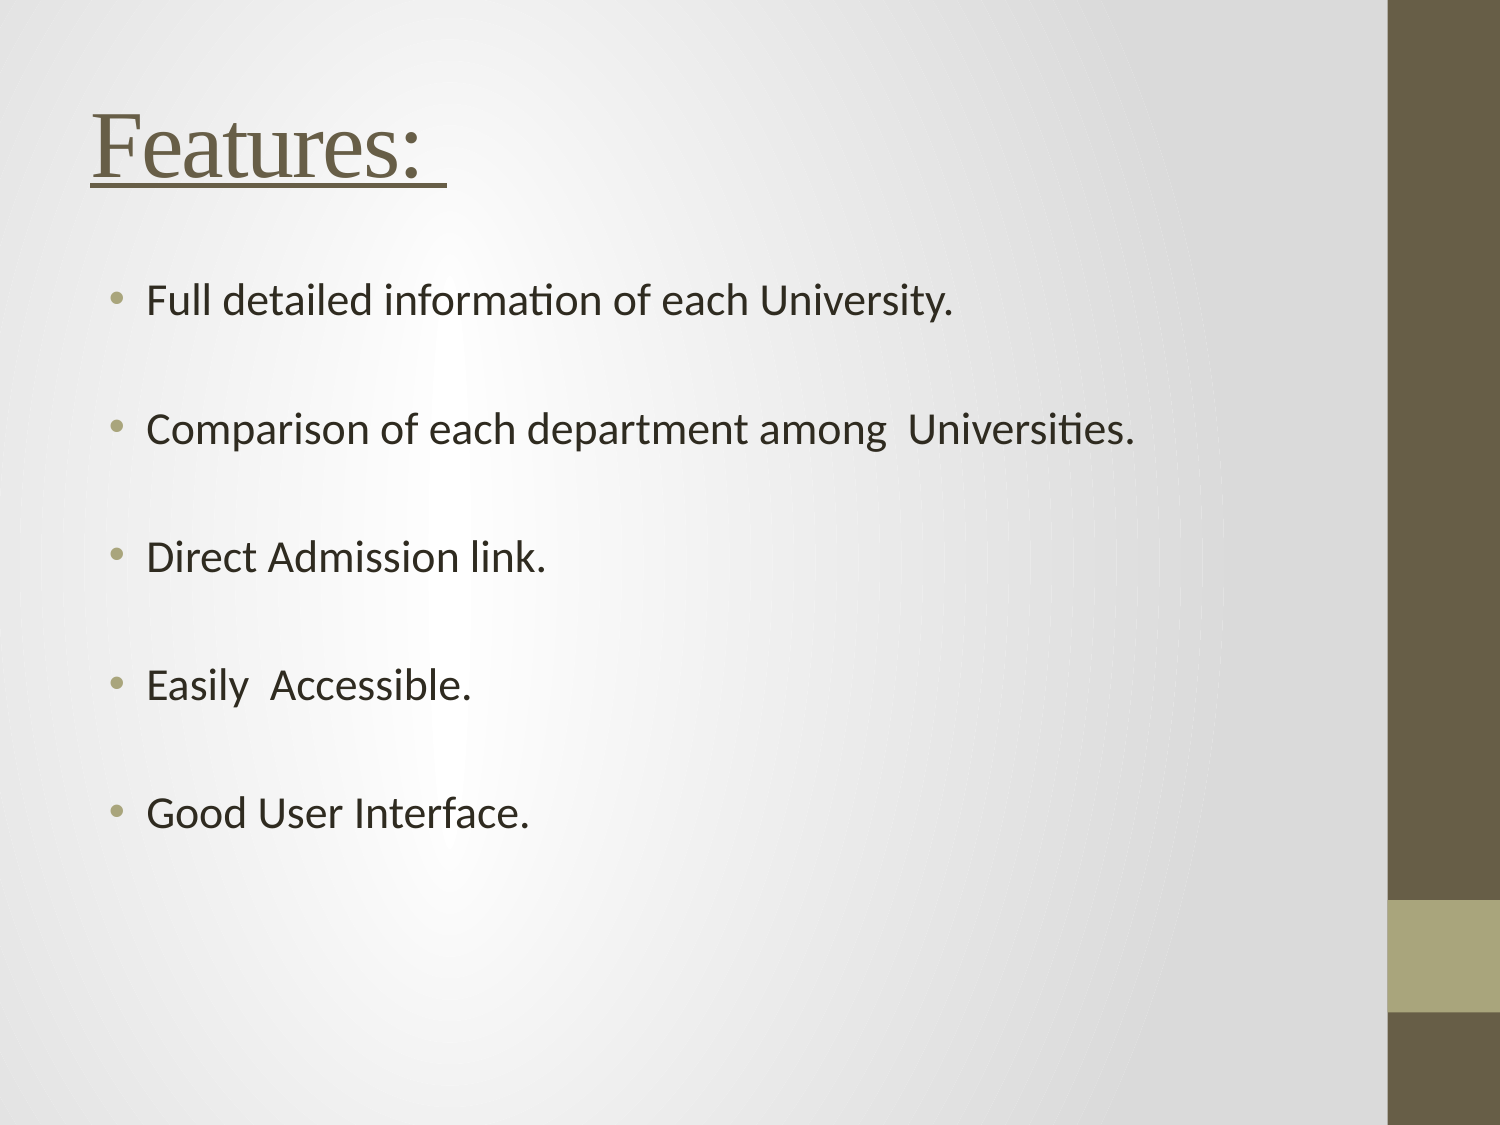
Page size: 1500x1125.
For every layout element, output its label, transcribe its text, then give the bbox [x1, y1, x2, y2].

title Features: [75, 45, 1325, 233]
list Full detailed information of each University. Comparison of each department among Universities. Direct Admission link. Easily Accessible. Good User Interface. [75, 262, 1325, 1050]
